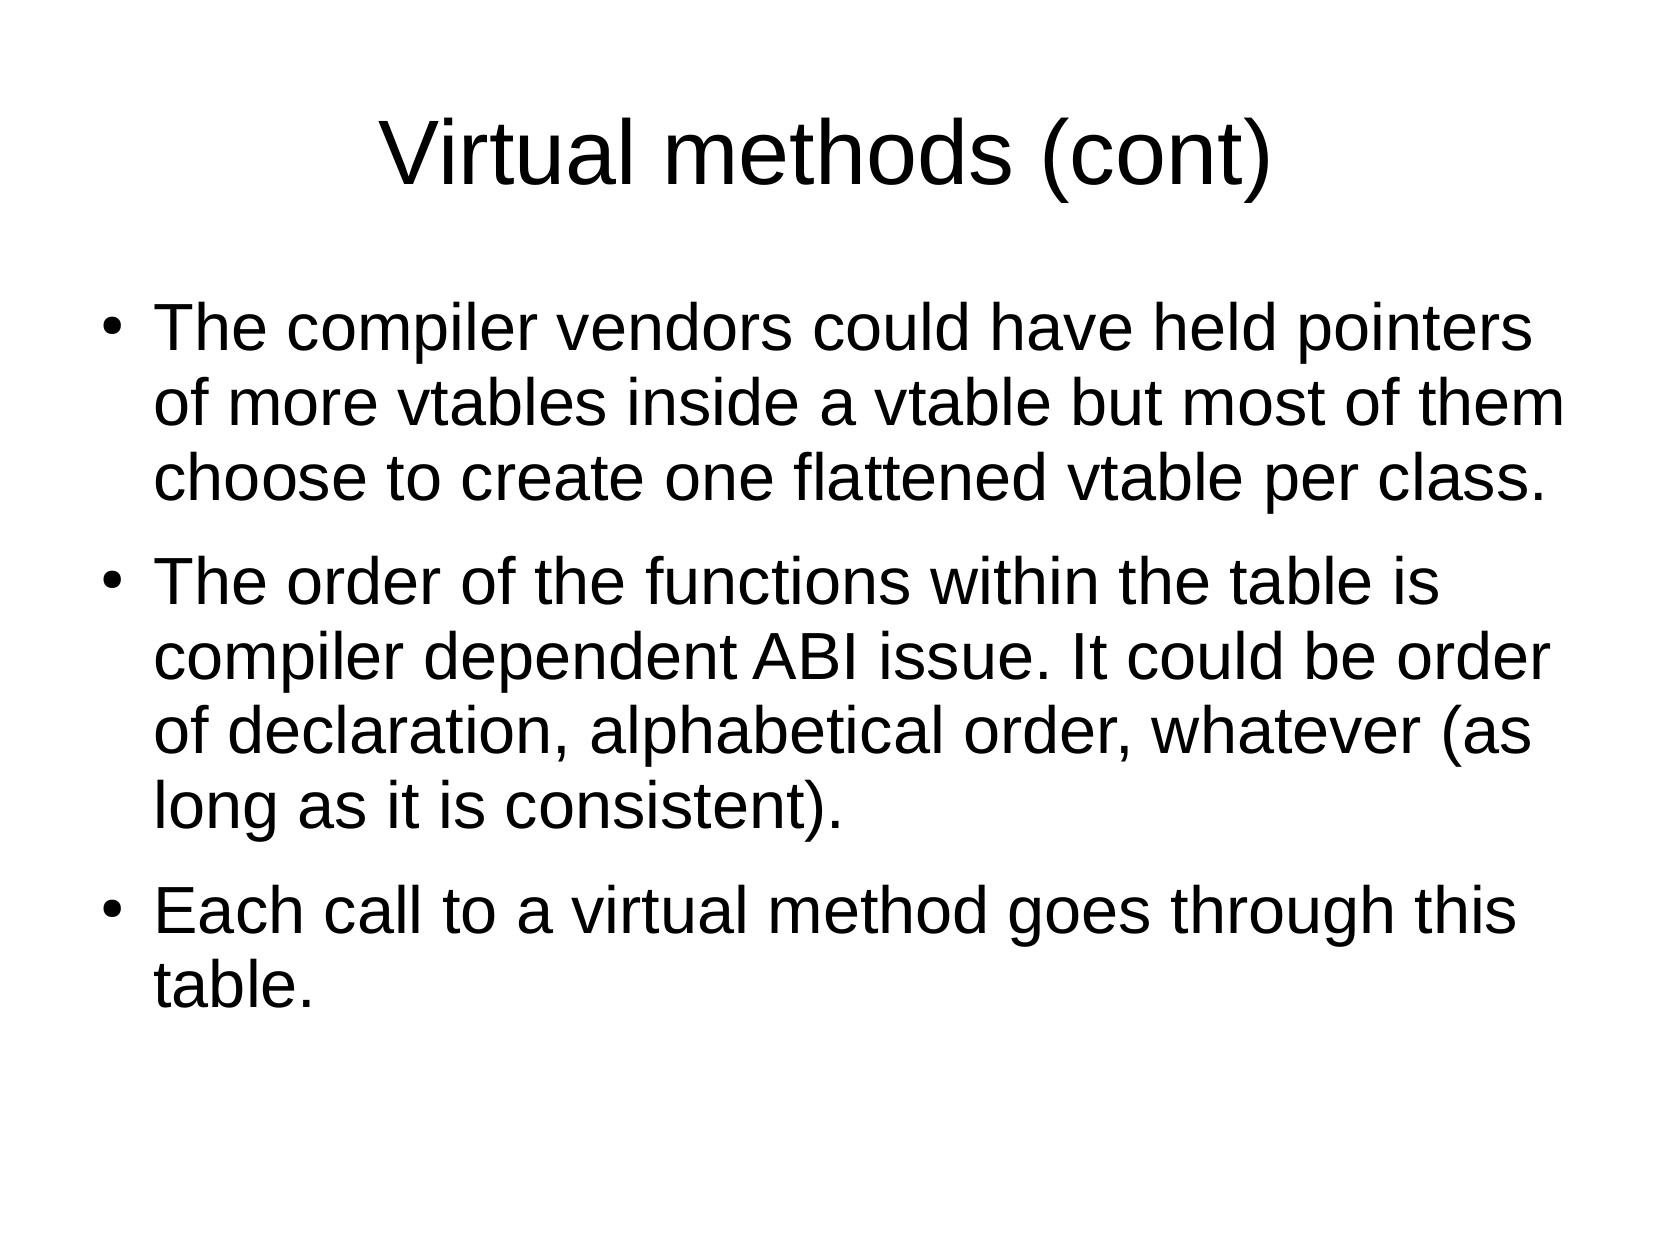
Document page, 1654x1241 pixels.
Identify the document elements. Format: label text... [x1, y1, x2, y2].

title Virtual methods (cont) [82, 49, 1571, 257]
list The compiler vendors could have held pointers of more vtables inside a vtable but most of them choose to create one flattened vtable per class. The order of the functions within the table is compiler dependent ABI issue. It could be order of declaration, alphabetical order, whatever (as long as it is consistent). Each call to a virtual method goes through this table. [82, 290, 1571, 1109]
